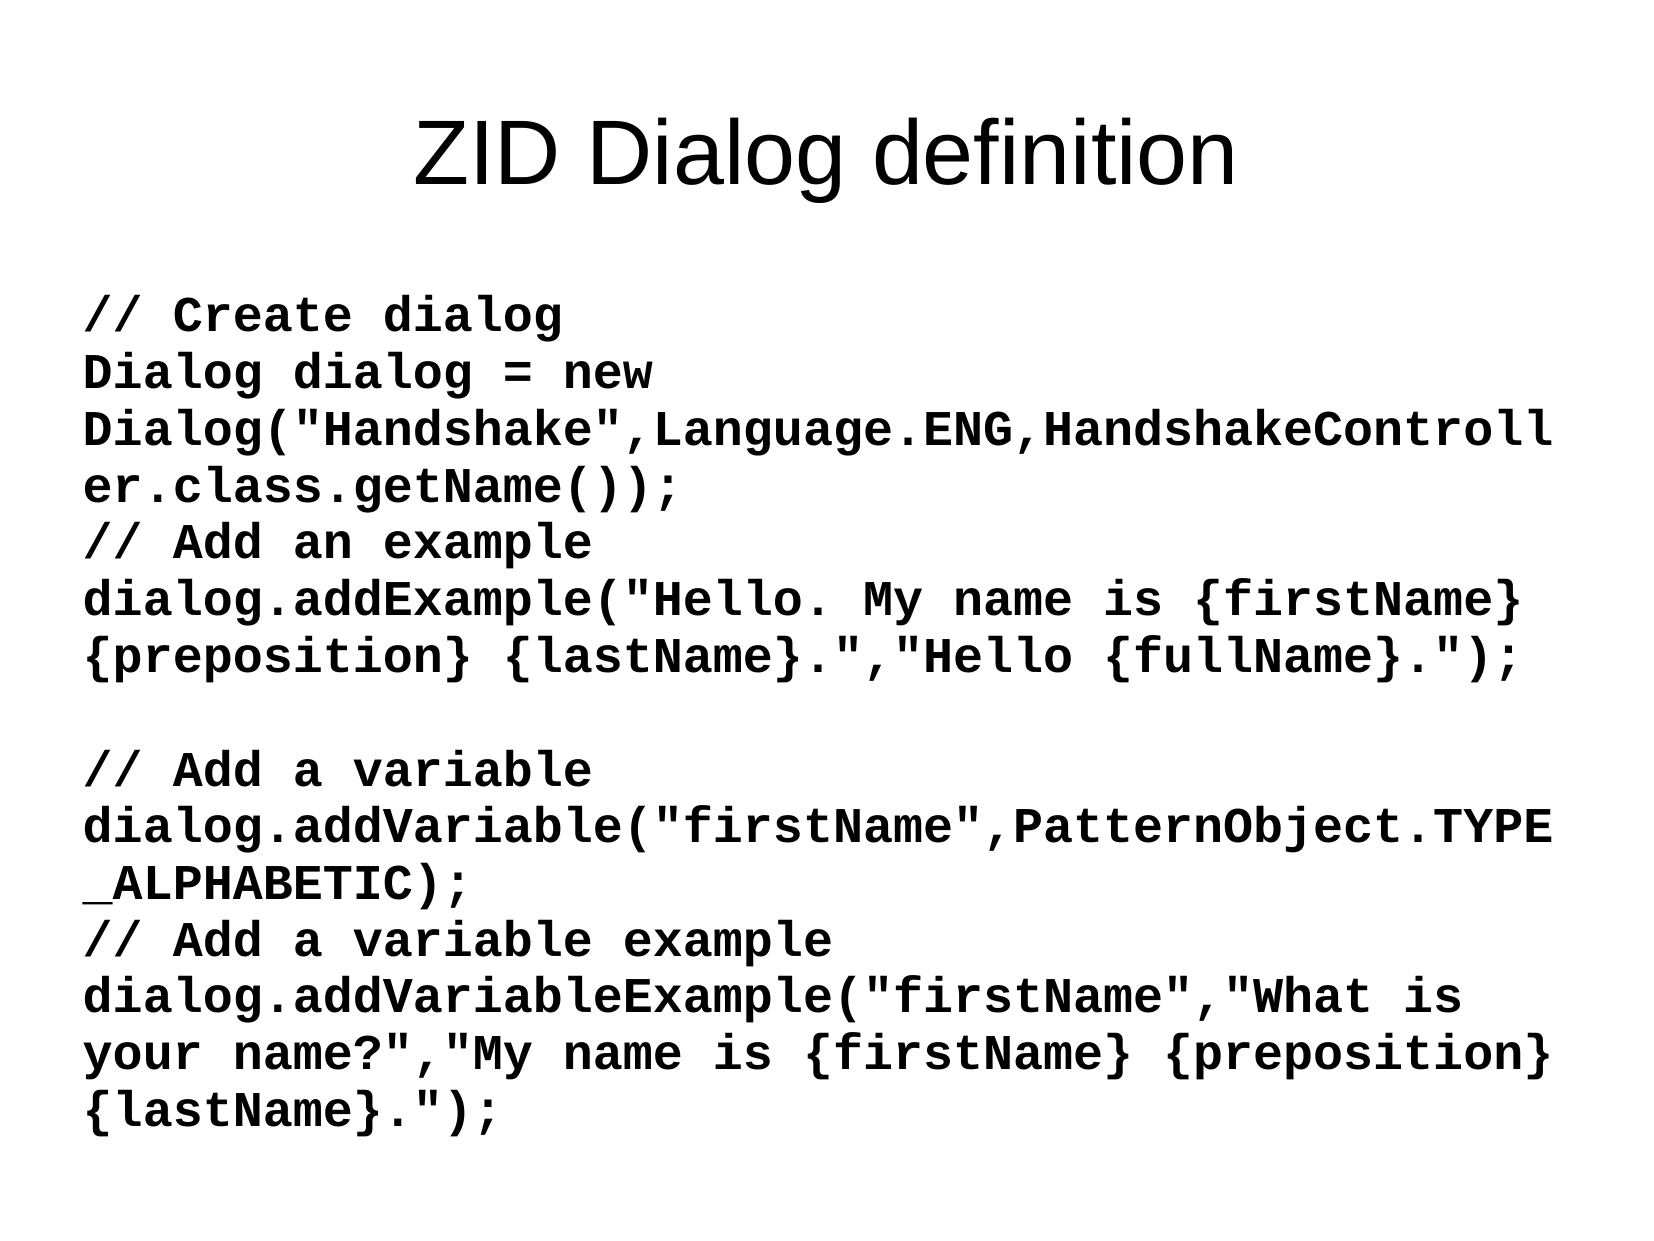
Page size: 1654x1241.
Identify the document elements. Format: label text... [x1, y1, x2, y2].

title ZID Dialog definition [82, 49, 1571, 257]
subtitle // Create dialog Dialog dialog = new Dialog("Handshake",Language.ENG,HandshakeController.class.getName()); // Add an example dialog.addExample("Hello. My name is {firstName} {preposition} {lastName}.","Hello {fullName}."); // Add a variable dialog.addVariable("firstName",PatternObject.TYPE_ALPHABETIC); // Add a variable example dialog.addVariableExample("firstName","What is your name?","My name is {firstName} {preposition} {lastName}."); [82, 290, 1571, 1199]
